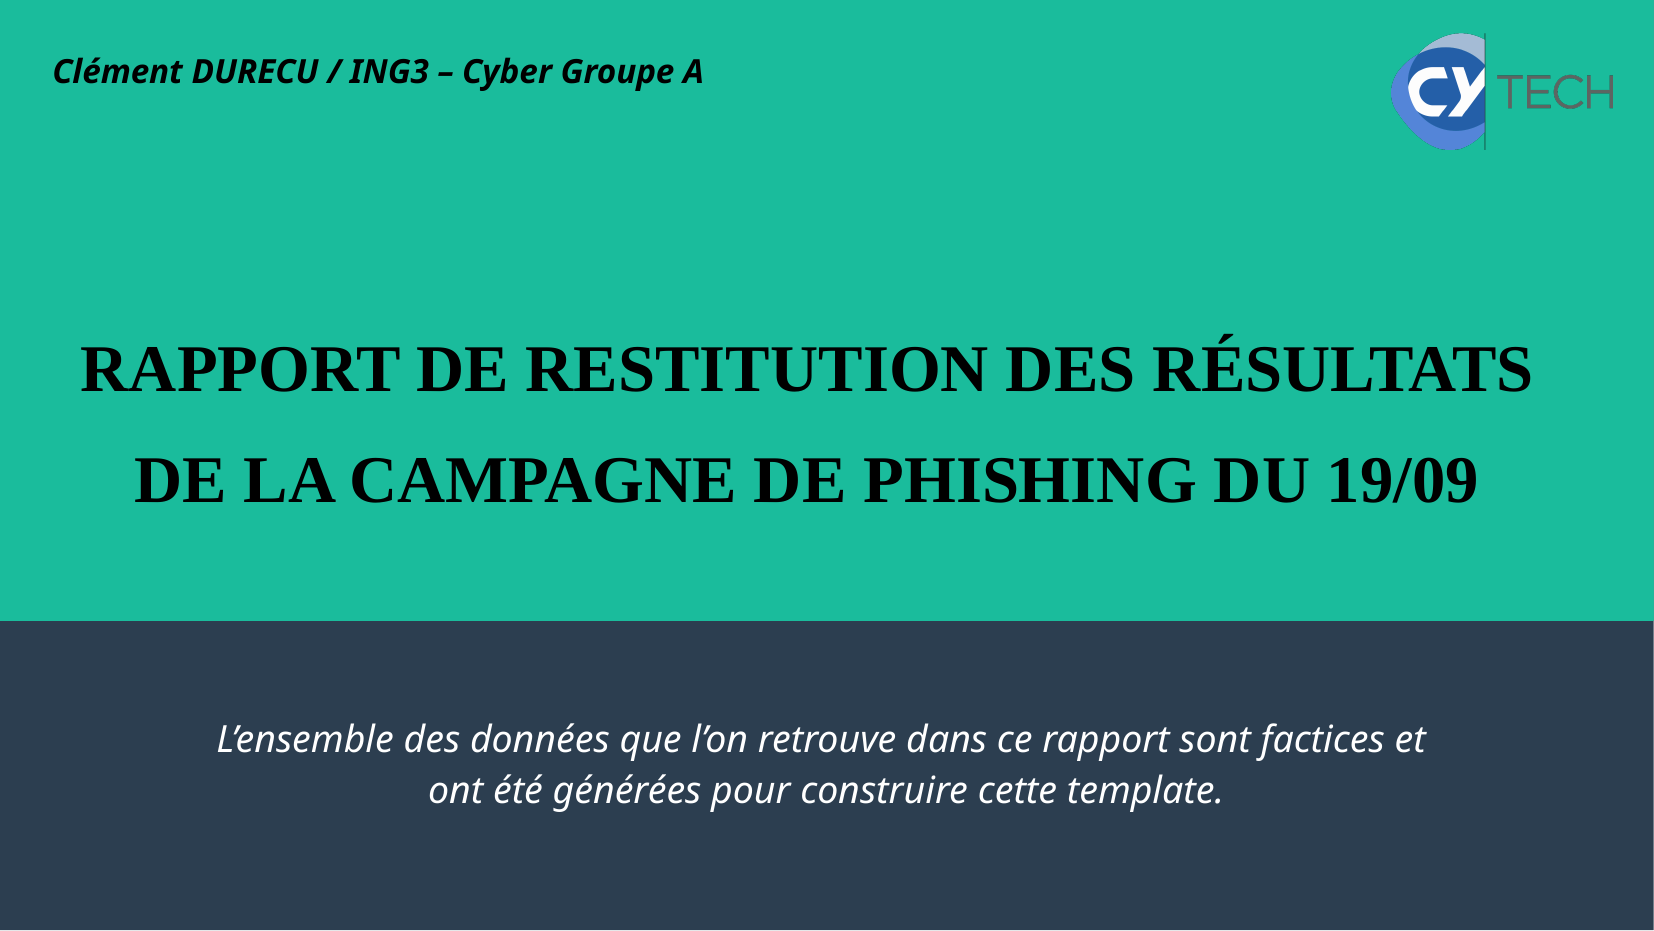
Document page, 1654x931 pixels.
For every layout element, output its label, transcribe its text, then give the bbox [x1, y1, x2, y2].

subtitle L’ensemble des données que l’on retrouve dans ce rapport sont factices et ont été générées pour construire cette template. [59, 642, 1595, 886]
title RAPPORT DE RESTITUTION DES RÉSULTATS DE LA CAMPAGNE DE PHISHING DU 19/09 [39, 294, 1576, 413]
picture [1387, 31, 1613, 151]
text_box Clément DURECU / ING3 – Cyber Groupe A [37, 17, 751, 124]
